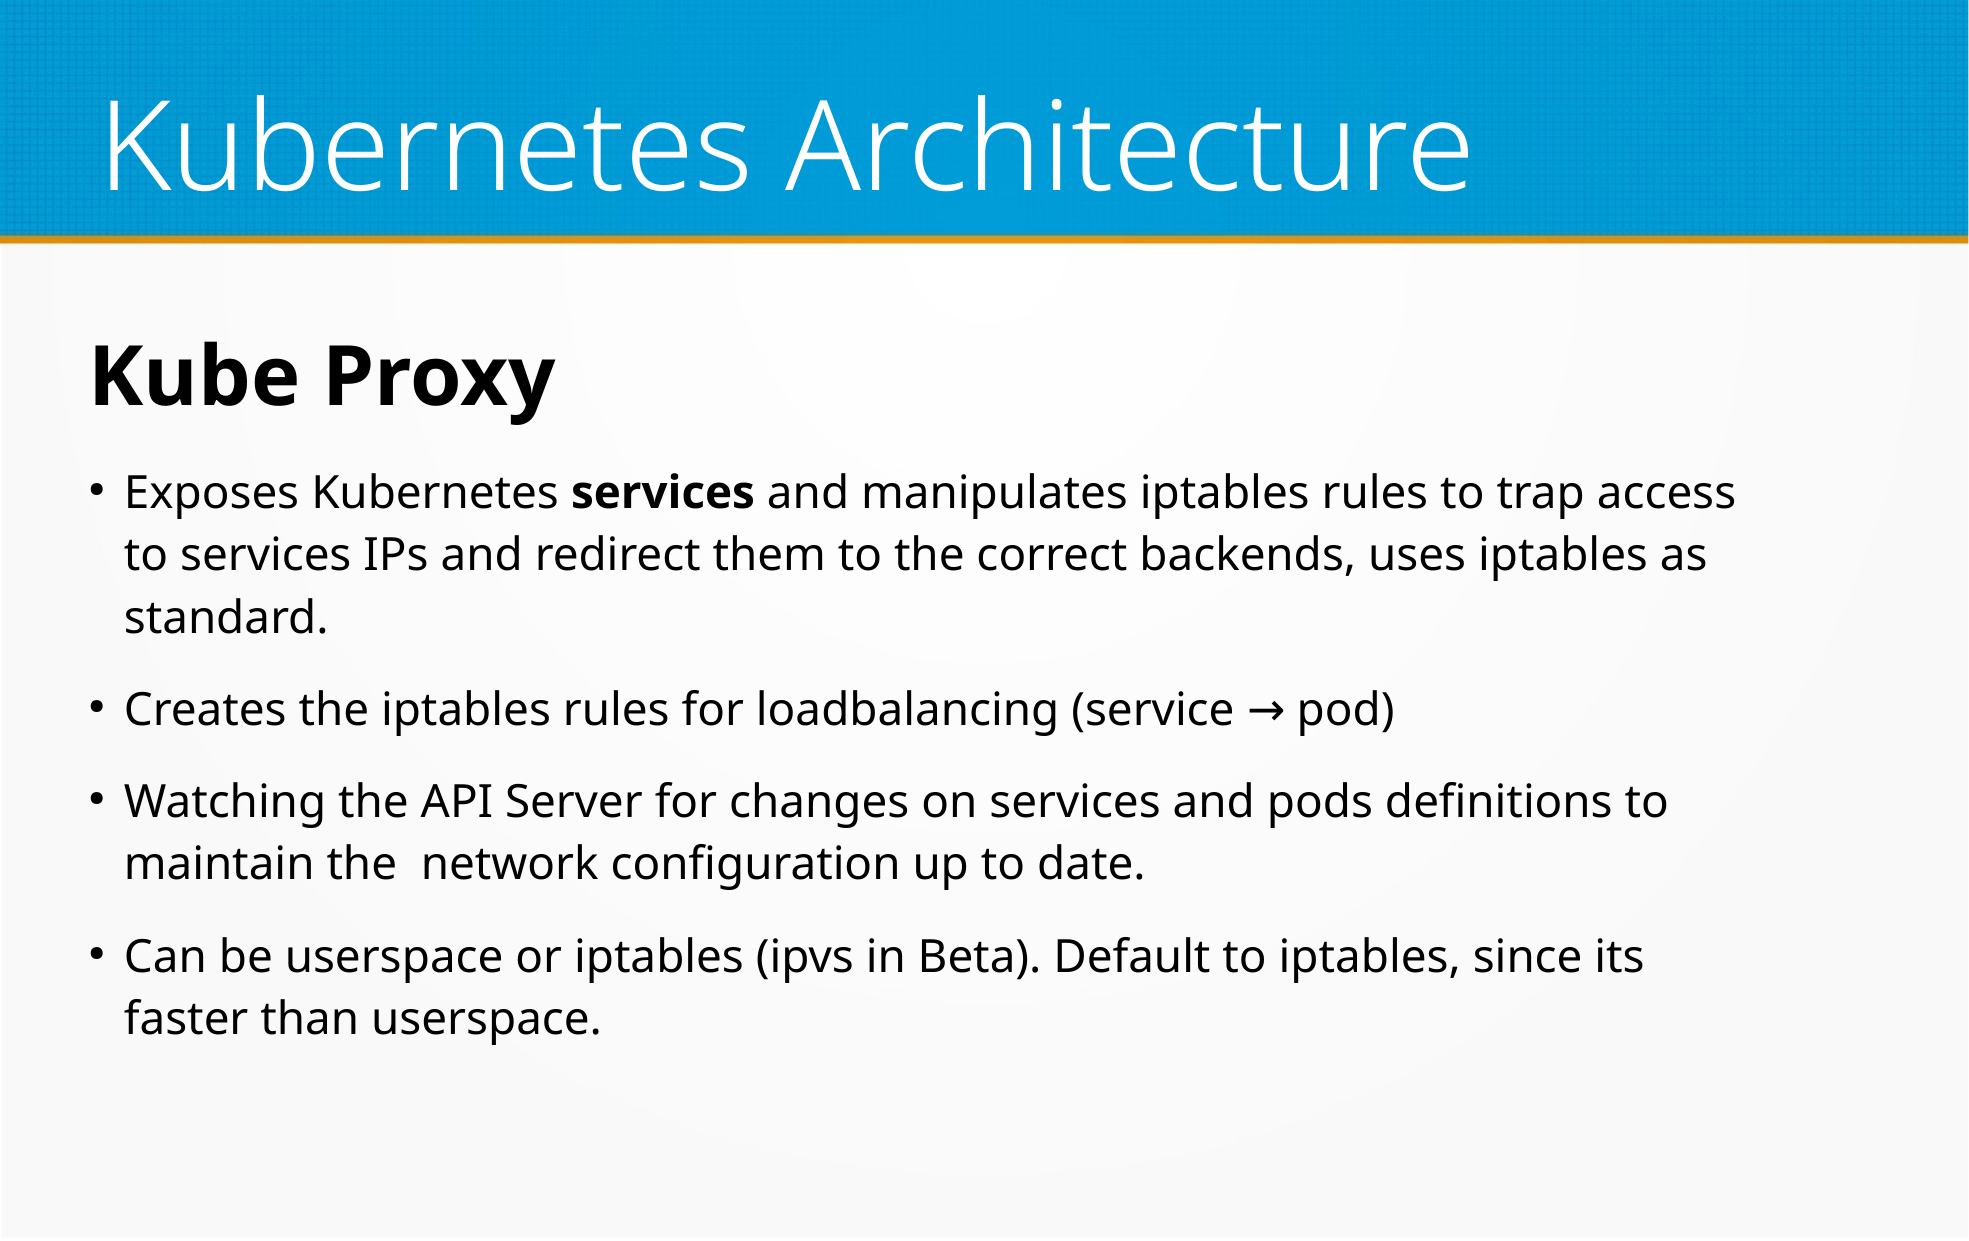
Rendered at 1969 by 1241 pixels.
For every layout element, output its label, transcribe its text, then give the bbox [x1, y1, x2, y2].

title Kubernetes Architecture [98, 19, 1870, 227]
text_box Kube Proxy Exposes Kubernetes services and manipulates iptables rules to trap access to services IPs and redirect them to the correct backends, uses iptables as standard. Creates the iptables rules for loadbalancing (service → pod) Watching the API Server for changes on services and pods definitions to maintain the network configuration up to date. Can be userspace or iptables (ipvs in Beta). Default to iptables, since its faster than userspace. [82, 293, 1772, 1163]
picture [0, 233, 1969, 1241]
